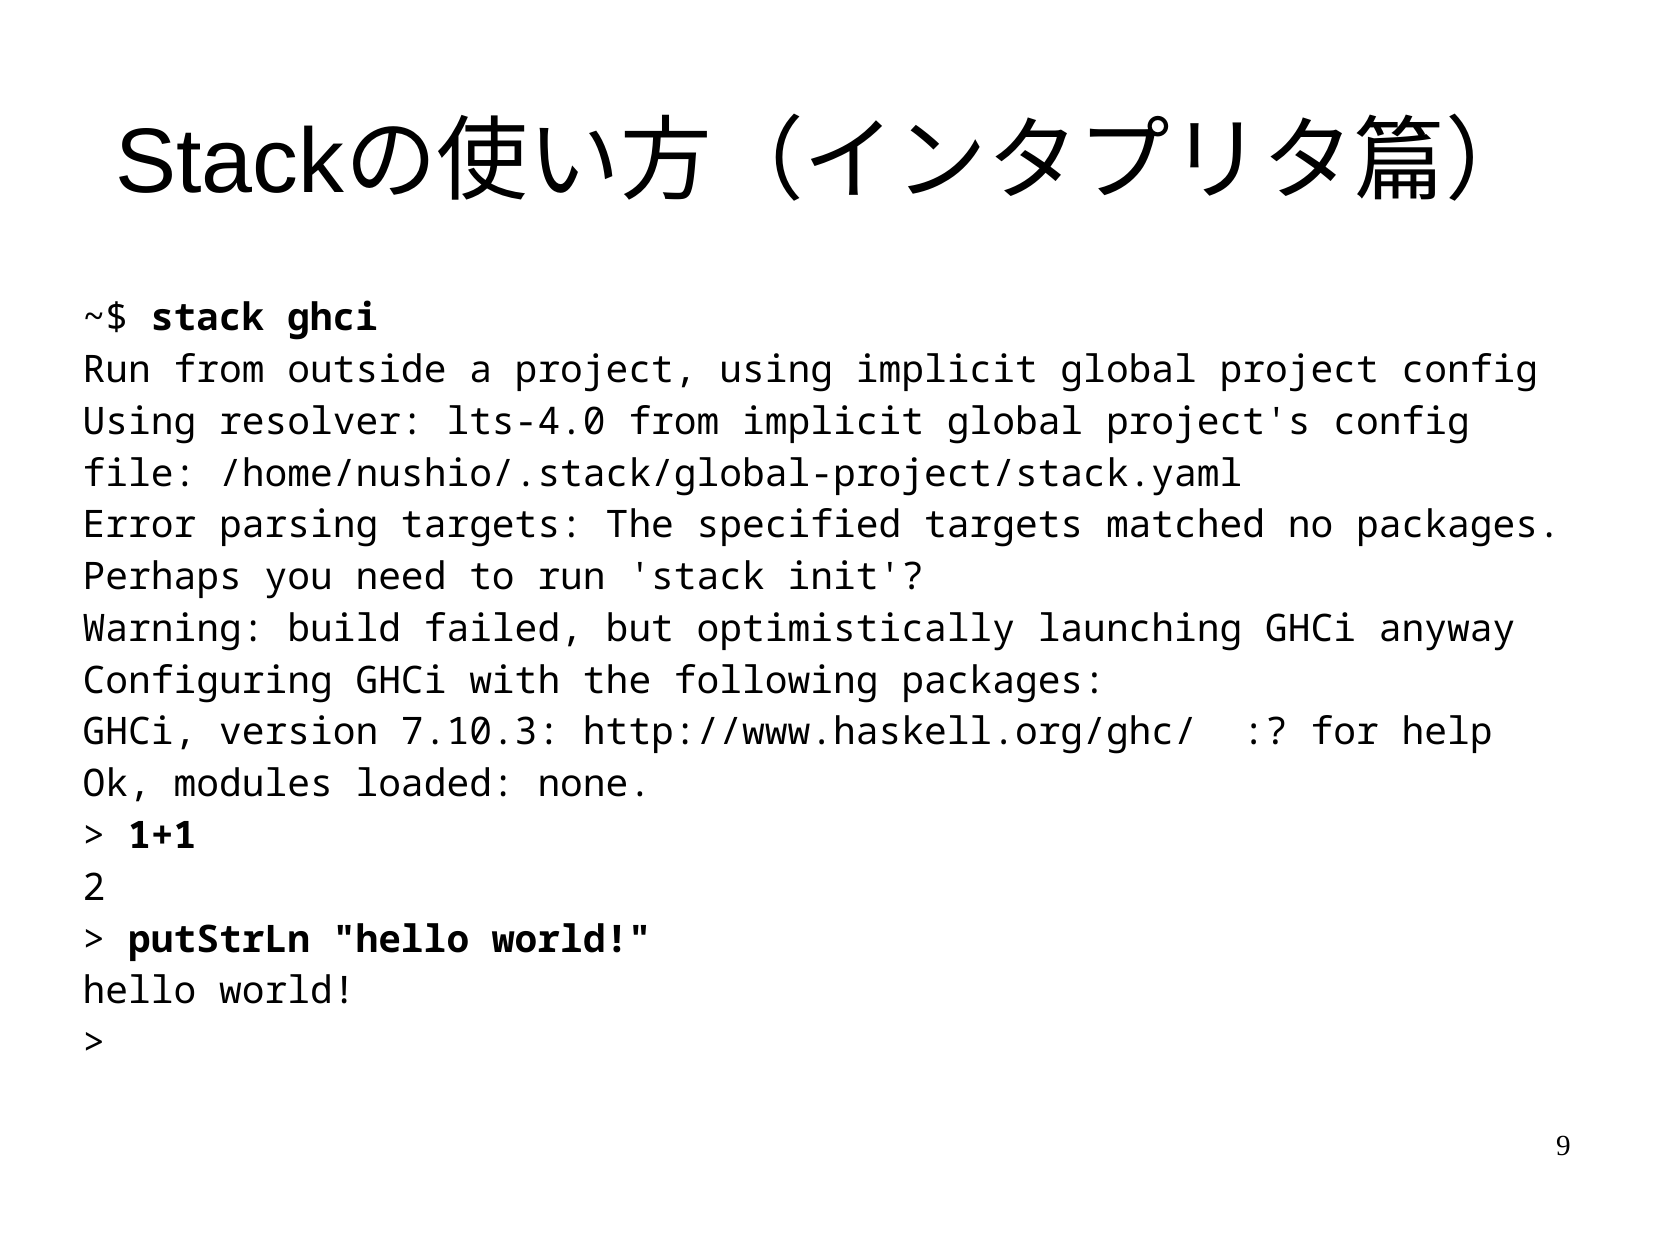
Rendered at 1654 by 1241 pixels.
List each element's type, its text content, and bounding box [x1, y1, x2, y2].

title Stackの使い方（インタプリタ篇） [82, 49, 1571, 257]
list ~$ stack ghci Run from outside a project, using implicit global project config Using resolver: lts-4.0 from implicit global project's config file: /home/nushio/.stack/global-project/stack.yaml Error parsing targets: The specified targets matched no packages. Perhaps you need to run 'stack init'? Warning: build failed, but optimistically launching GHCi anyway Configuring GHCi with the following packages: GHCi, version 7.10.3: http://www.haskell.org/ghc/ :? for help Ok, modules loaded: none. > 1+1 2 > putStrLn "hello world!" hello world! > [82, 290, 1571, 1158]
